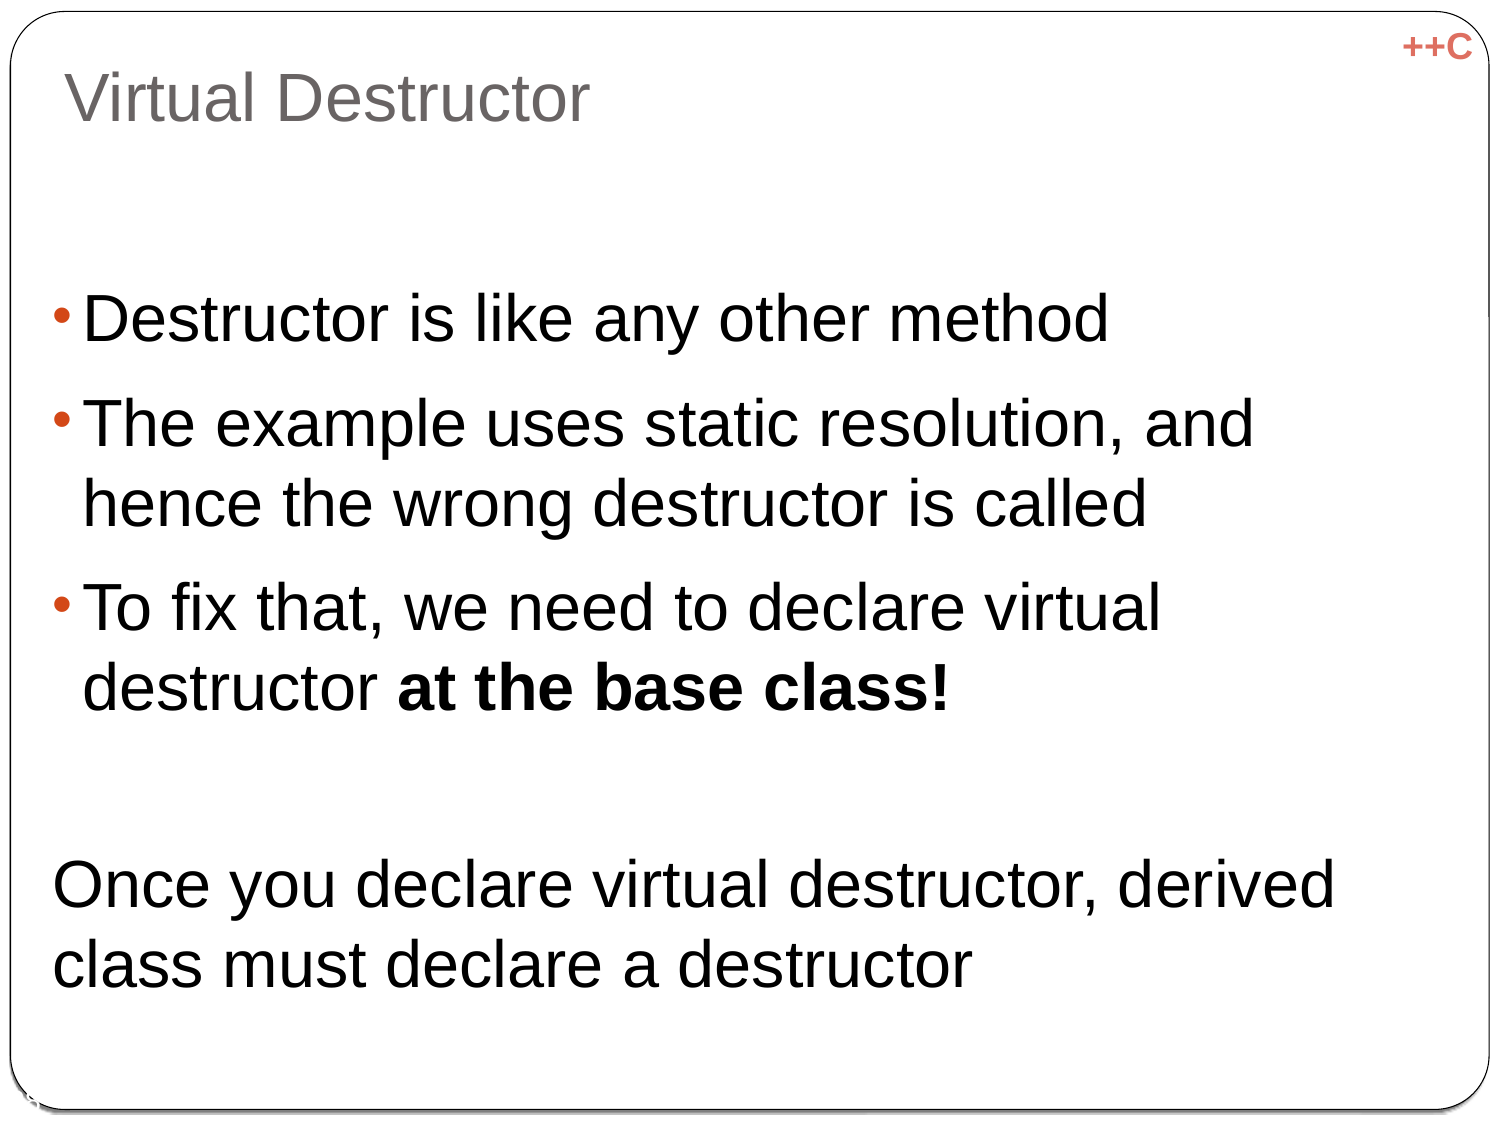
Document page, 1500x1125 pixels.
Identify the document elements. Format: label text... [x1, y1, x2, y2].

title Virtual Destructor [50, 45, 1450, 150]
slide_number <number> [0, 1074, 50, 1125]
list Destructor is like any other method The example uses static resolution, and hence the wrong destructor is called To fix that, we need to declare virtual destructor at the base class! Once you declare virtual destructor, derived class must declare a destructor [37, 162, 1463, 1088]
